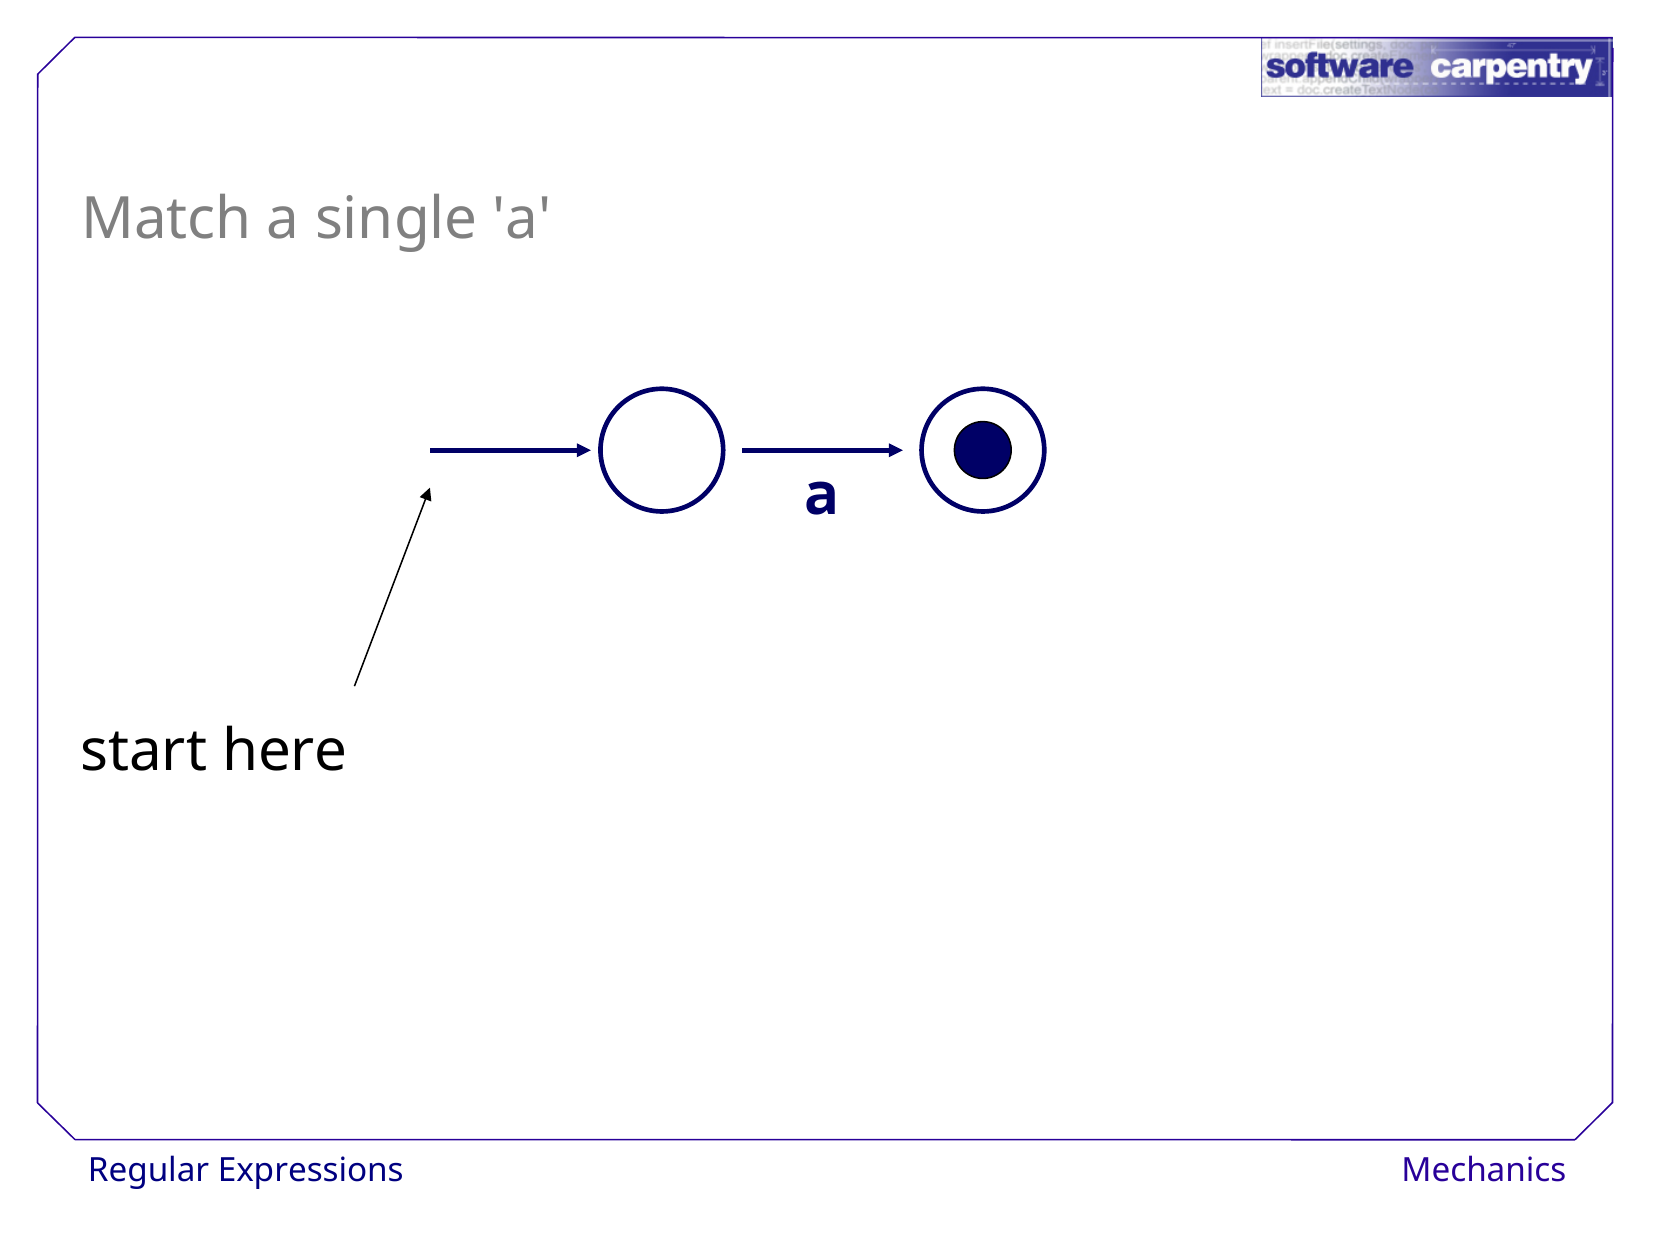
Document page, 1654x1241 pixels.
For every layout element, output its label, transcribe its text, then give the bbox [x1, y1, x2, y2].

text_box Match a single 'a' [66, 138, 717, 259]
text_box [954, 421, 1012, 479]
text_box start here [65, 669, 513, 791]
picture [1261, 39, 1613, 97]
text_box a [788, 454, 854, 536]
